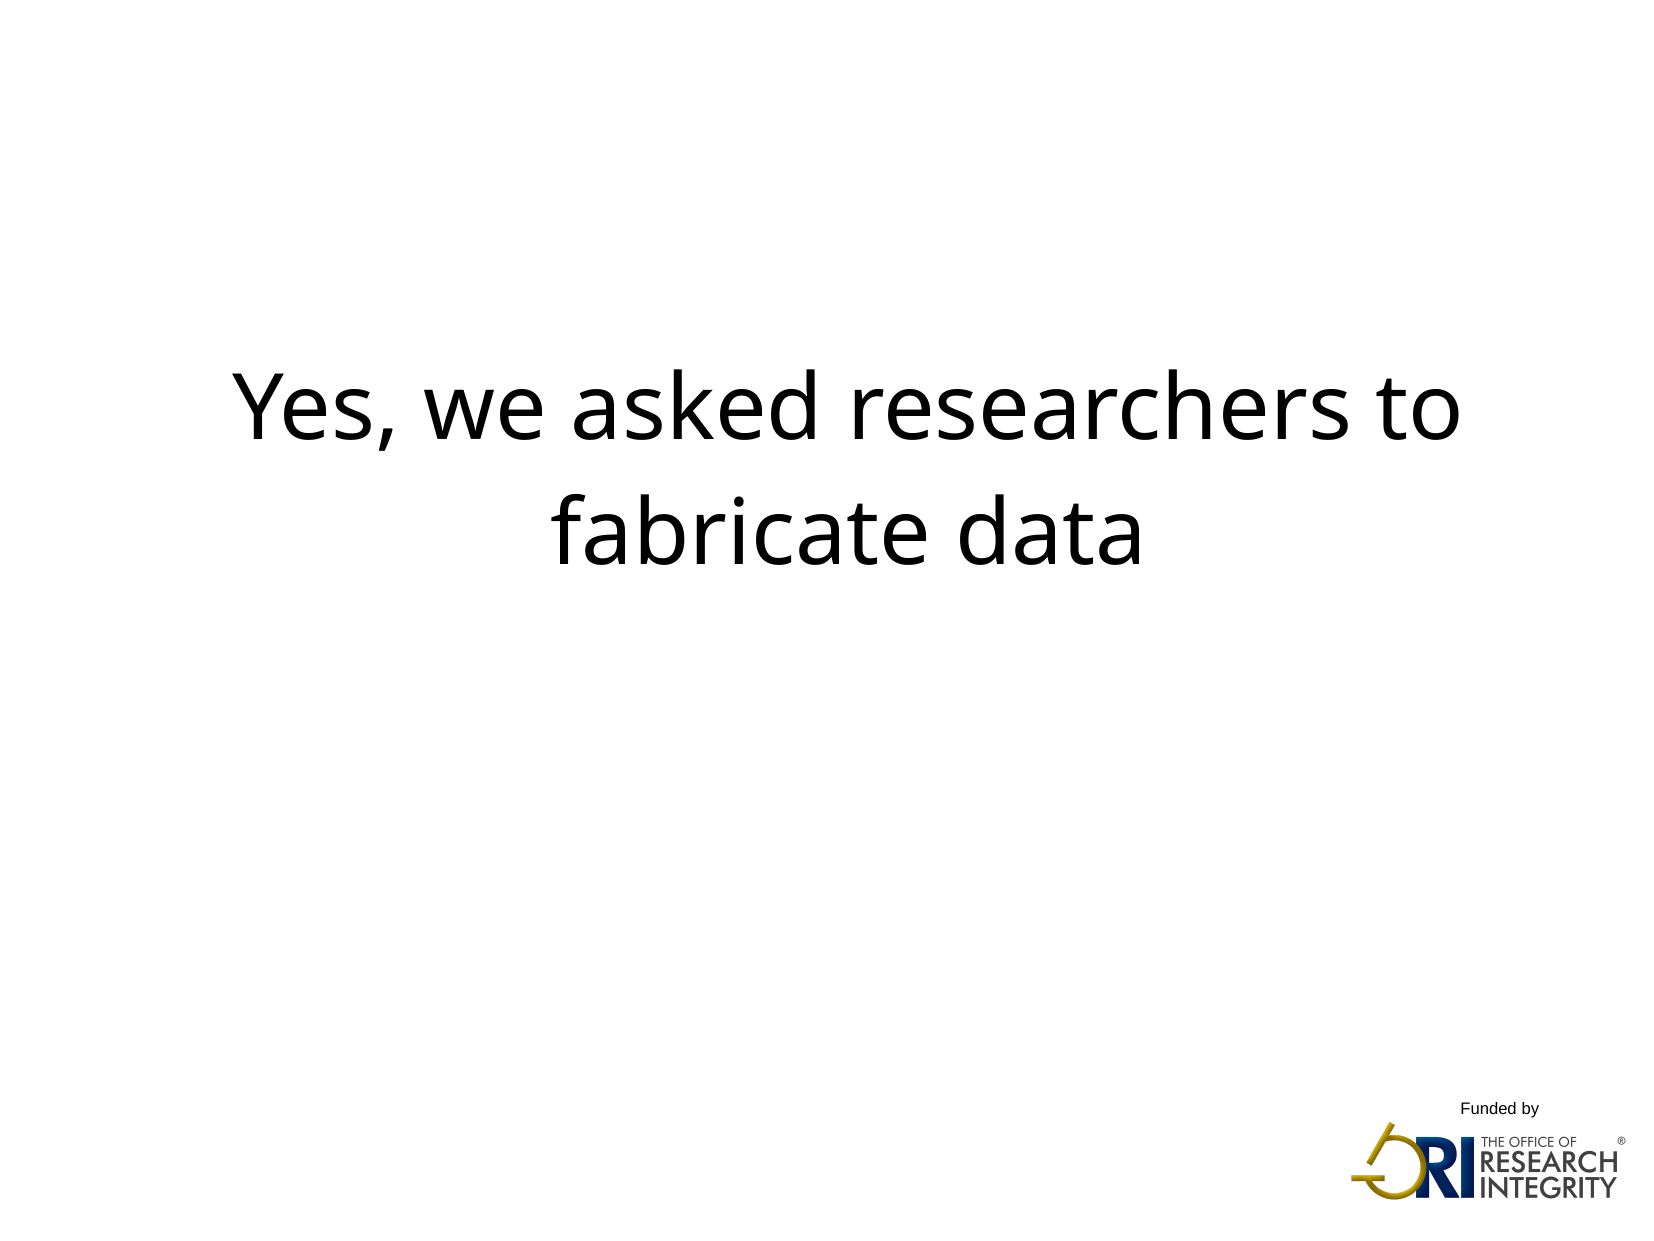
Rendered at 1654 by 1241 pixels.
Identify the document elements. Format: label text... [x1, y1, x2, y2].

picture [1341, 1109, 1636, 1216]
title Yes, we asked researchers to fabricate data [105, 355, 1594, 577]
text_box Funded by [1380, 1091, 1621, 1126]
